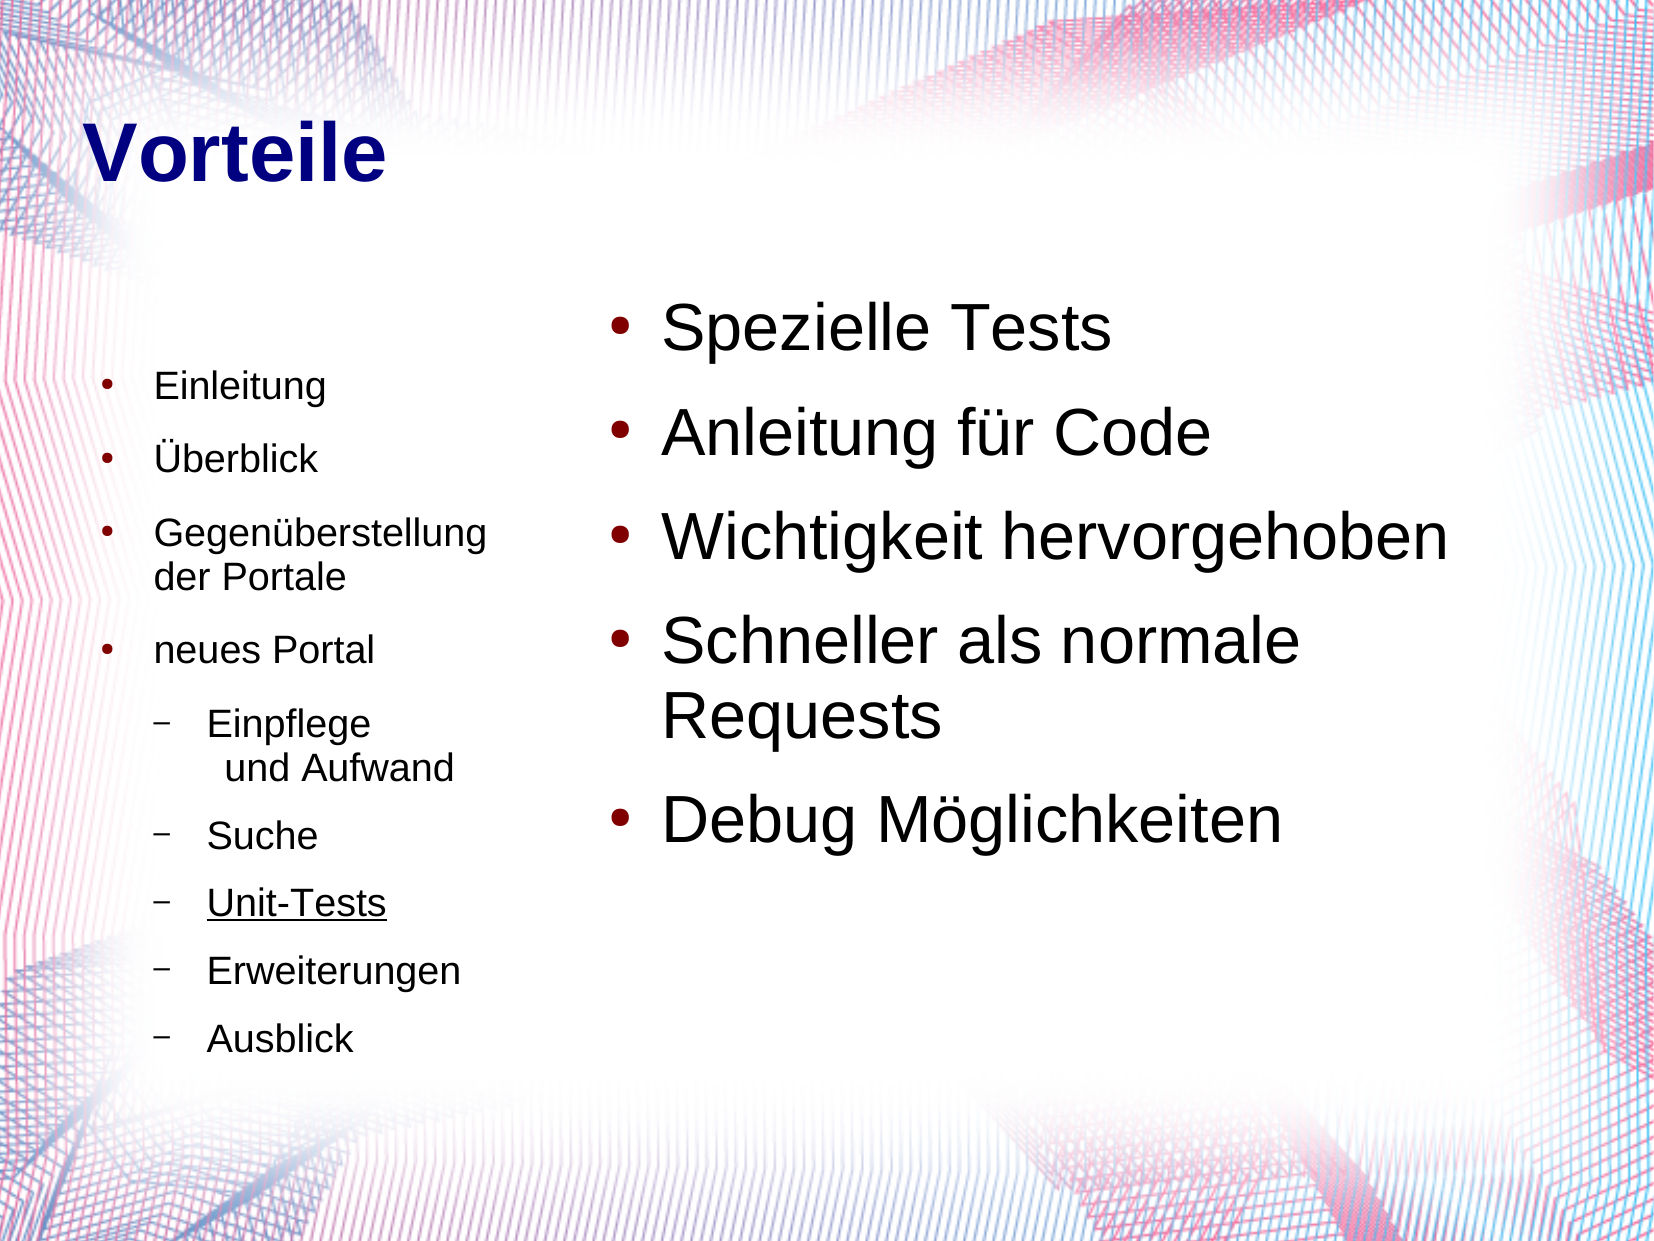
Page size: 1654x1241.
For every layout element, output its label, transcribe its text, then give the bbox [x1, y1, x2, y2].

picture [0, 0, 1654, 1241]
list Spezielle Tests Anleitung für Code Wichtigkeit hervorgehoben Schneller als normale Requests Debug Möglichkeiten [590, 290, 1572, 1109]
list Einleitung Überblick Gegenüberstellung der Portale neues Portal Einpflege und Aufwand Suche Unit-Tests Erweiterungen Ausblick [82, 290, 520, 1109]
title Vorteile [82, 49, 1571, 257]
